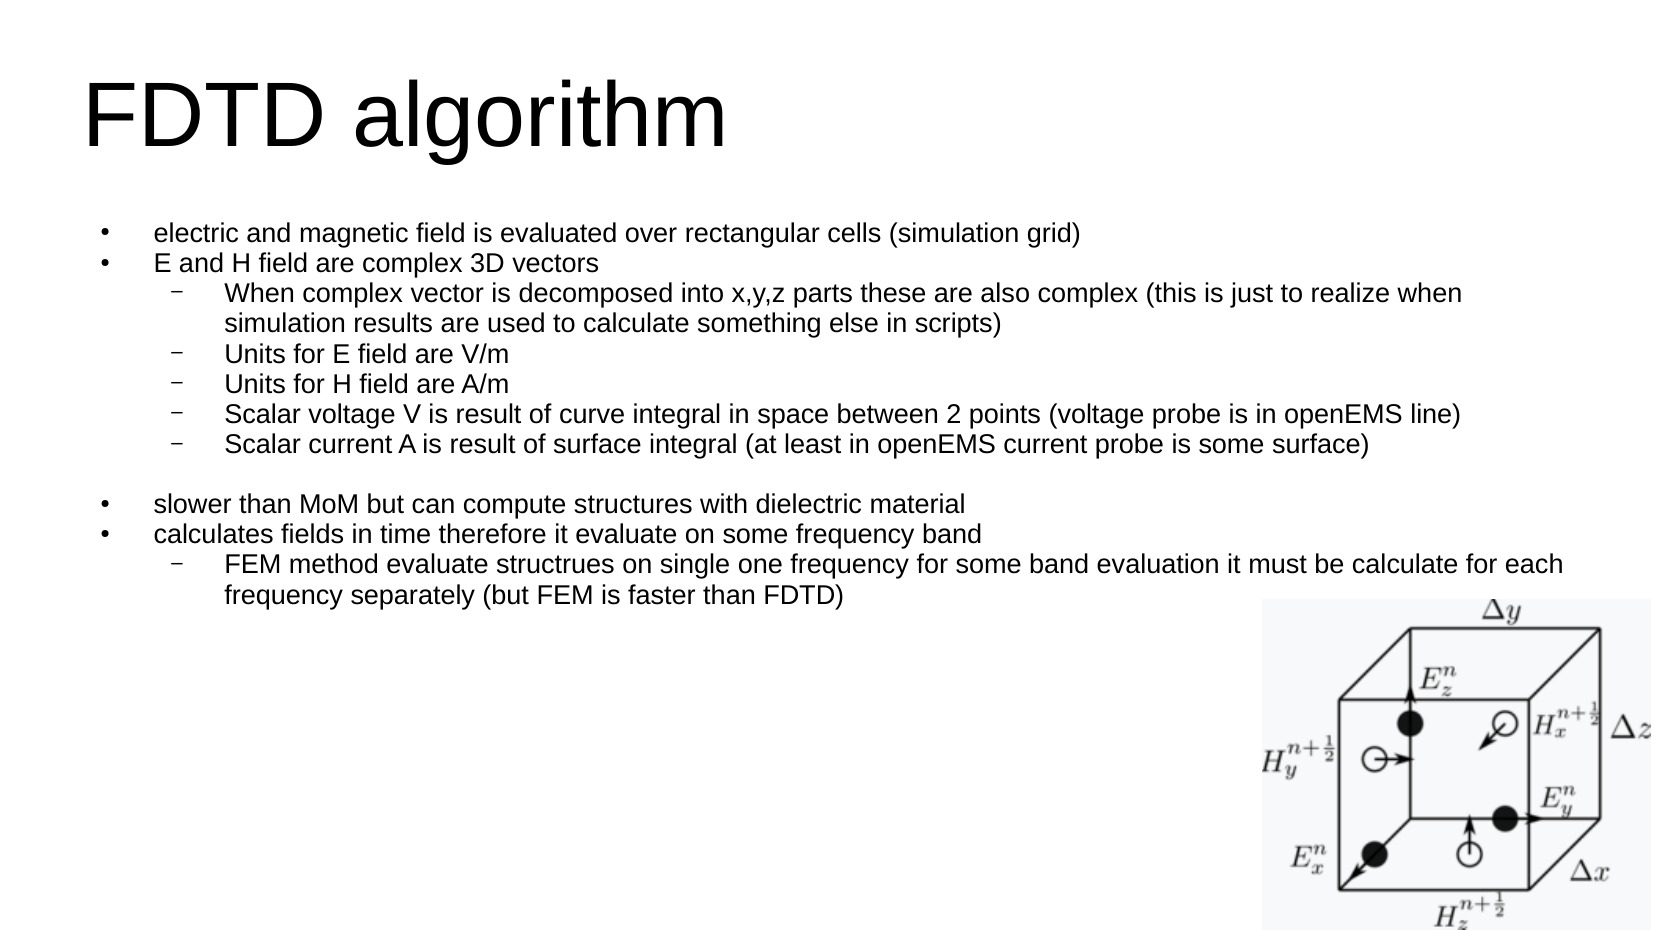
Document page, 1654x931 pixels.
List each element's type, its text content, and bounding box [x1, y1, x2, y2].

list electric and magnetic field is evaluated over rectangular cells (simulation grid) E and H field are complex 3D vectors When complex vector is decomposed into x,y,z parts these are also complex (this is just to realize when simulation results are used to calculate something else in scripts) Units for E field are V/m Units for H field are A/m Scalar voltage V is result of curve integral in space between 2 points (voltage probe is in openEMS line) Scalar current A is result of surface integral (at least in openEMS current probe is some surface) slower than MoM but can compute structures with dielectric material calculates fields in time therefore it evaluate on some frequency band FEM method evaluate structrues on single one frequency for some band evaluation it must be calculate for each frequency separately (but FEM is faster than FDTD) [82, 217, 1571, 758]
picture [1262, 599, 1651, 930]
title FDTD algorithm [82, 37, 1571, 193]
